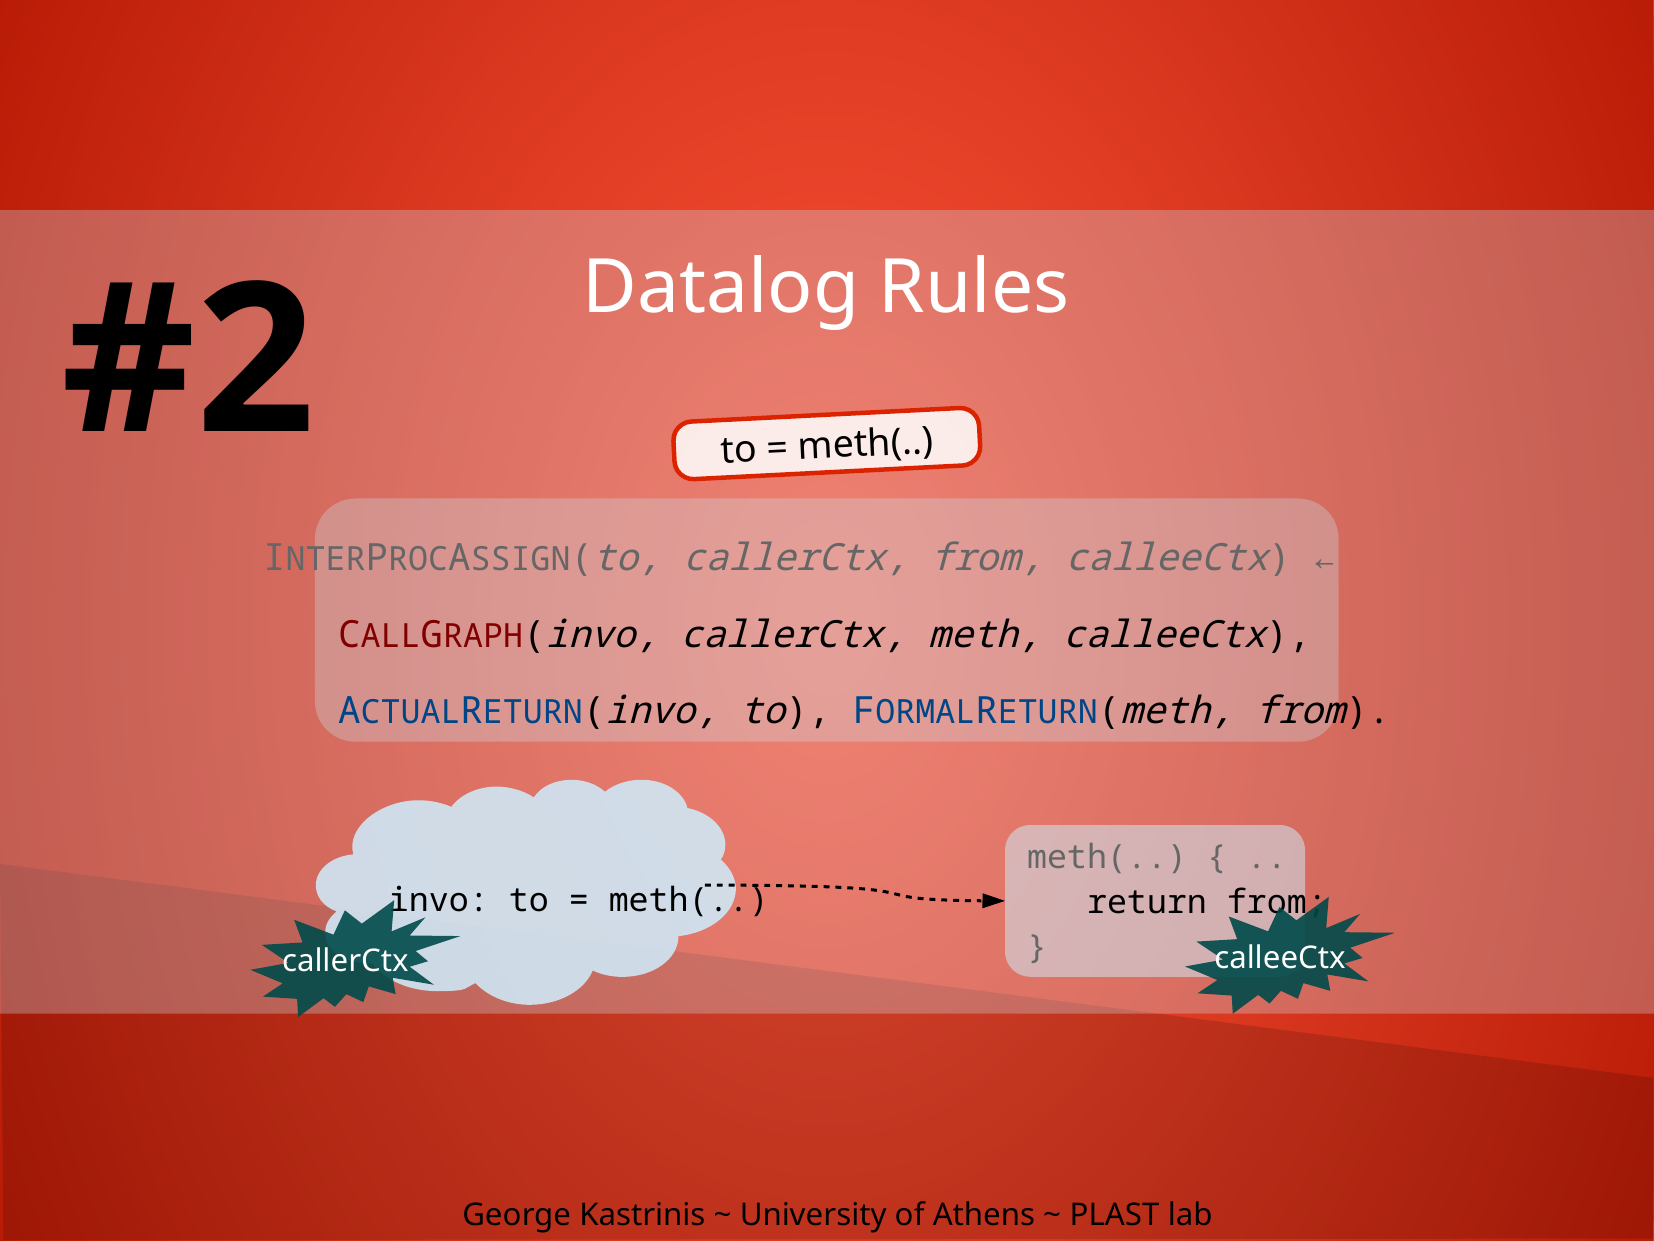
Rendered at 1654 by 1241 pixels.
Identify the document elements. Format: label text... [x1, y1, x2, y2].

text_box to = meth(..) [673, 408, 981, 480]
text_box [0, 210, 1654, 1014]
text_box calleeCtx [1185, 896, 1396, 1014]
text_box invo: to = meth(..) [315, 779, 736, 1005]
text_box Datalog Rules [568, 225, 1086, 331]
text_box INTERPROCASSIGN(to, callerCtx, from, calleeCtx) ← CALLGRAPH(invo, callerCtx, meth, calleeCtx), ACTUALRETURN(invo, to), FORMALRETURN(meth, from). [314, 498, 1339, 742]
text_box #2 [46, 201, 361, 451]
text_box meth(..) { .. return from; } [1005, 825, 1306, 977]
text_box George Kastrinis ~ University of Athens ~ PLAST lab [447, 1185, 1207, 1236]
text_box callerCtx [250, 900, 461, 1018]
